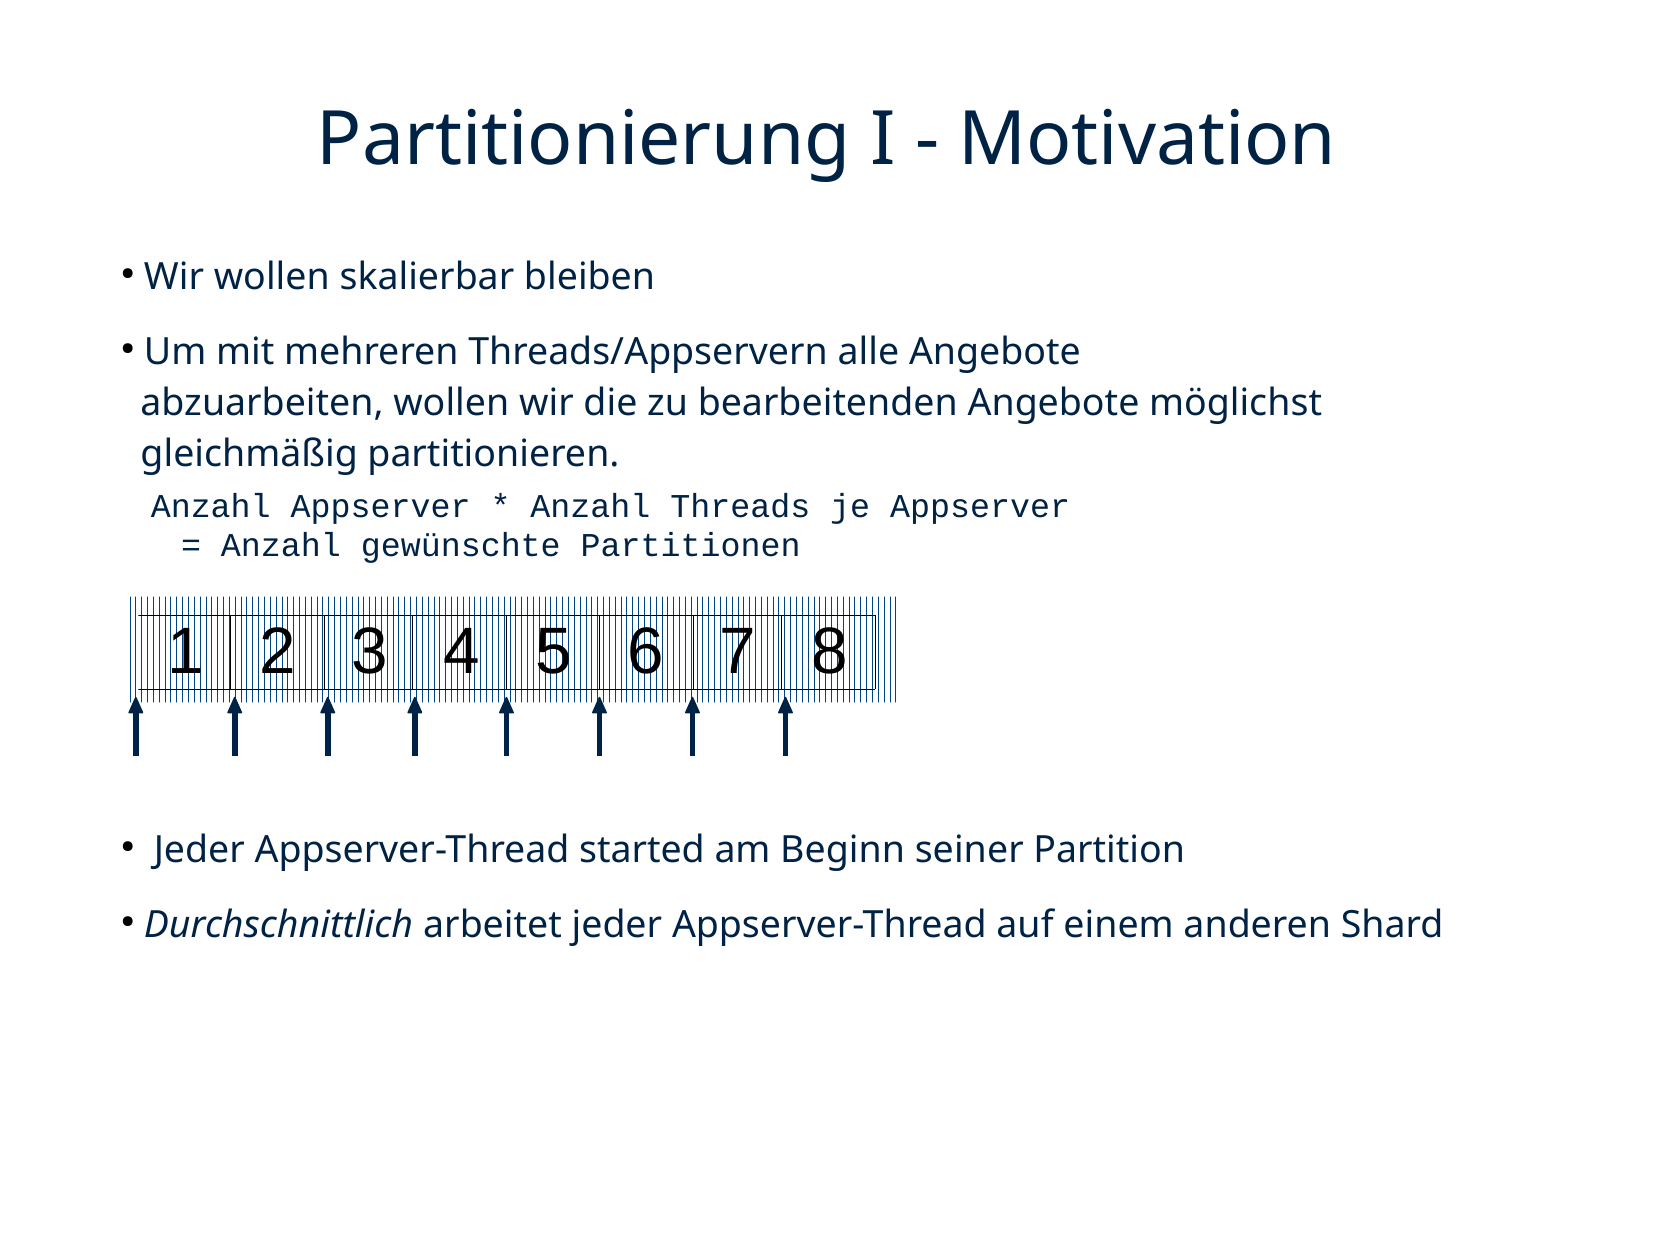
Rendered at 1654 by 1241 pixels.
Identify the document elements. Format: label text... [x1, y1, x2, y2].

text_box [124, 616, 898, 703]
title Partitionierung I - Motivation [82, 31, 1571, 239]
text_box Wir wollen skalierbar bleiben Um mit mehreren Threads/Appservern alle Angebote abzuarbeiten, wollen wir die zu bearbeitenden Angebote möglichst gleichmäßig partitionieren. Anzahl Appserver * Anzahl Threads je Appserver = Anzahl gewünschte Partitionen [106, 242, 1630, 616]
text_box Jeder Appserver-Thread started am Beginn seiner Partition Durchschnittlich arbeitet jeder Appserver-Thread auf einem anderen Shard [106, 815, 1630, 957]
chart [138, 614, 881, 694]
